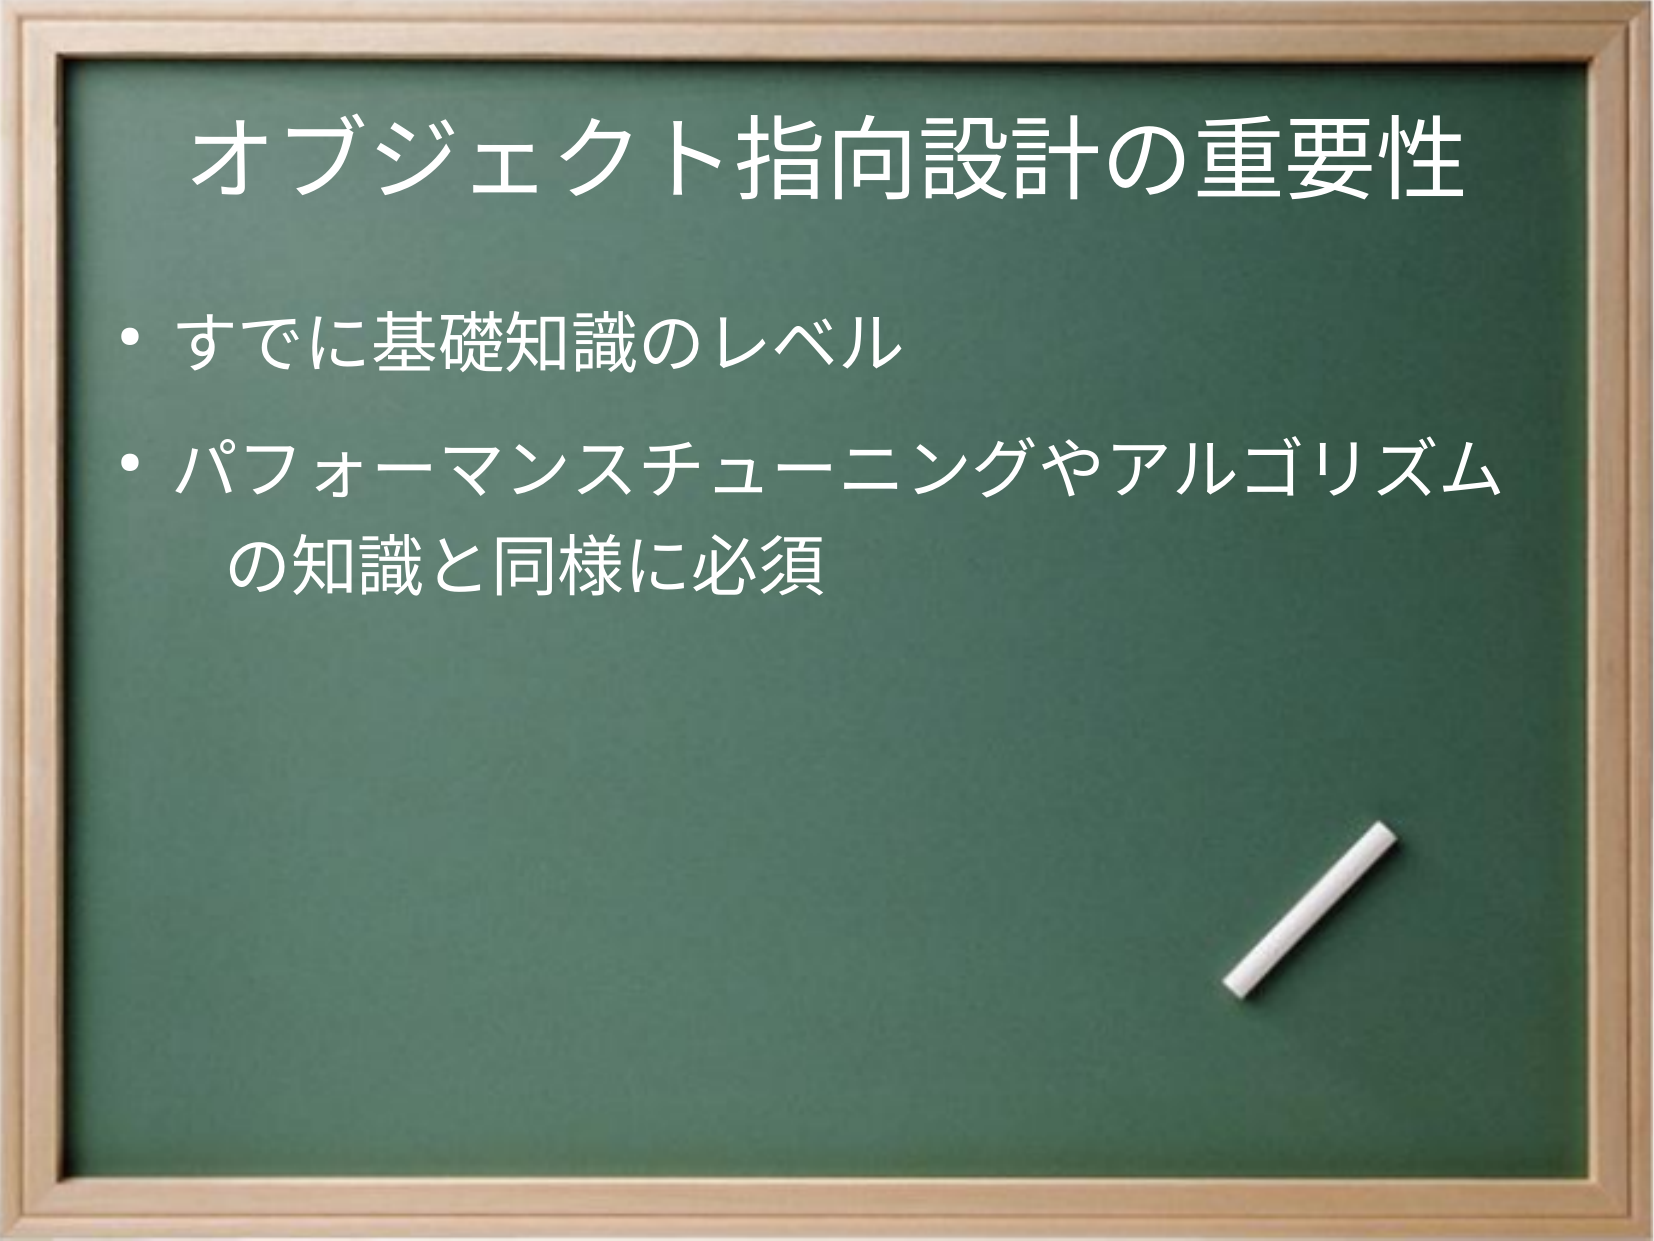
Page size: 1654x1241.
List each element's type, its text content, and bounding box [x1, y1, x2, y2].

title オブジェクト指向設計の重要性 [82, 49, 1571, 257]
picture [0, 0, 1654, 1241]
list すでに基礎知識のレベル パフォーマンスチューニングやアルゴリズムの知識と同様に必須 [82, 290, 1571, 1101]
